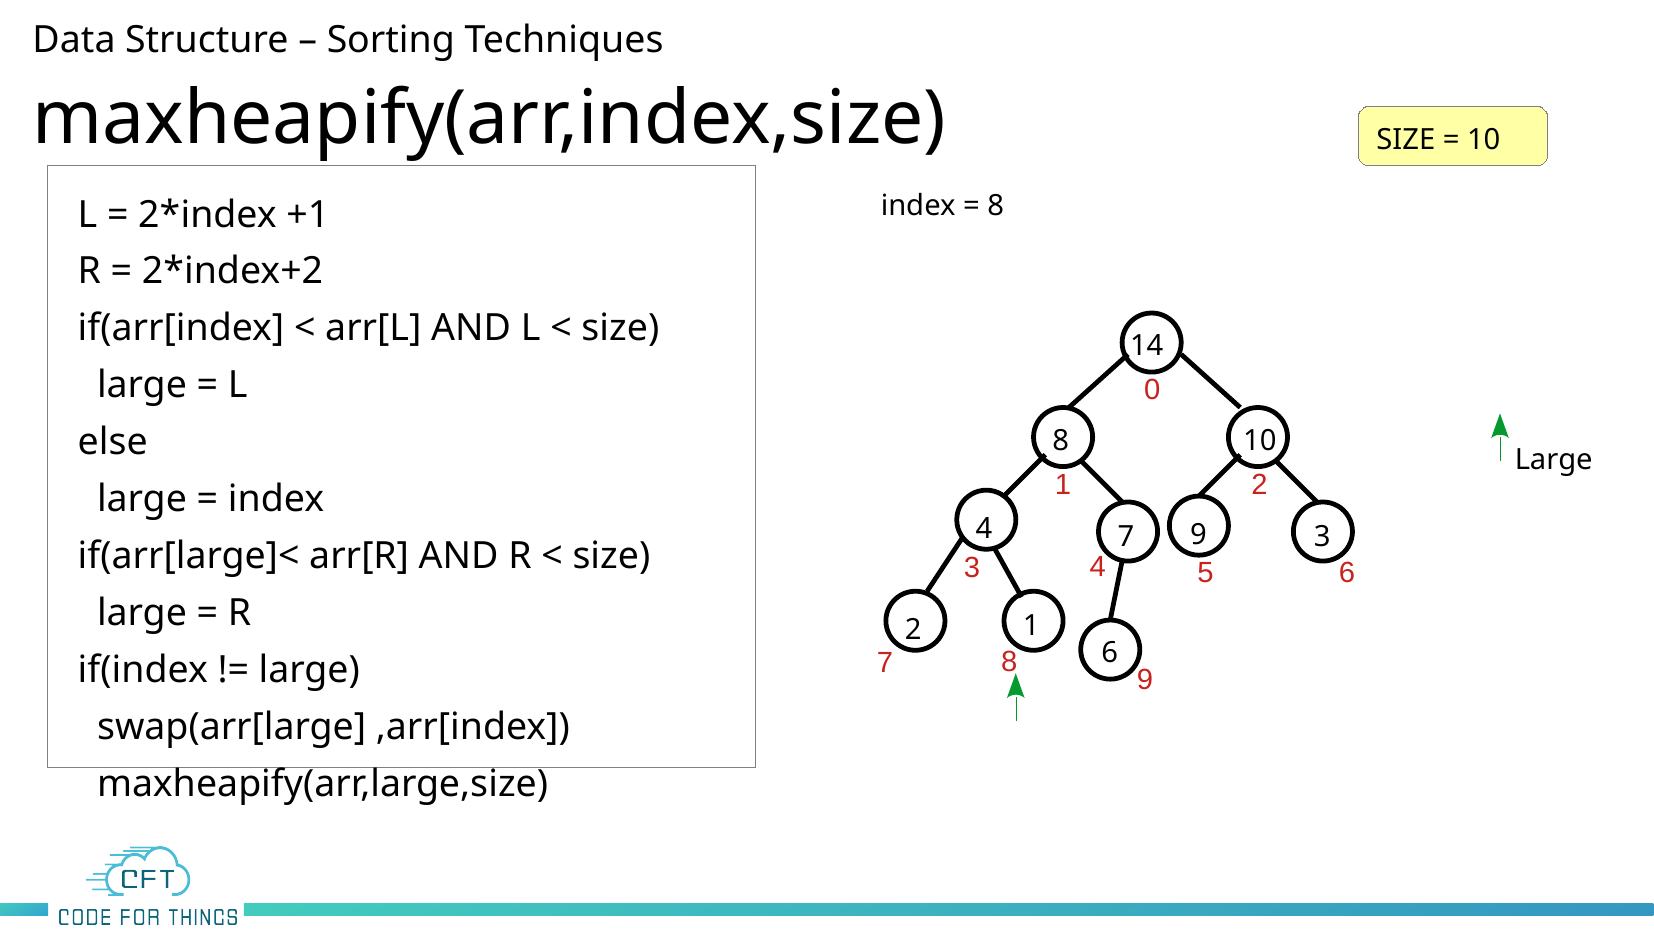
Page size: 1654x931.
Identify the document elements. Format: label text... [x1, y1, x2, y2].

text_box 10 [1228, 411, 1296, 461]
text_box index = 8 [830, 177, 1075, 227]
text_box [172, 733, 182, 737]
text_box [1121, 557, 1144, 562]
text_box [964, 490, 1009, 500]
text_box 7 [1102, 507, 1151, 557]
text_box [1049, 407, 1077, 411]
text_box 3 [1299, 507, 1348, 557]
text_box 2 [1236, 460, 1283, 509]
text_box [1080, 632, 1086, 667]
text_box [1306, 501, 1340, 507]
text_box [1111, 501, 1145, 507]
picture [59, 846, 237, 925]
title Data Structure – Sorting Techniques maxheapify(arr,index,size) [32, 12, 1184, 166]
text_box 6 [1086, 624, 1135, 674]
text_box [1033, 423, 1037, 451]
text_box [1093, 674, 1127, 680]
text_box [1095, 620, 1126, 624]
text_box [1136, 312, 1167, 317]
text_box 0 [1129, 365, 1176, 414]
text_box [1010, 502, 1016, 538]
text_box [893, 591, 938, 601]
text_box 4 [960, 500, 1010, 550]
text_box [1023, 591, 1052, 597]
text_box [1307, 557, 1324, 562]
text_box 14 [1107, 317, 1184, 367]
text_box 1 [1008, 597, 1057, 647]
text_box [1033, 647, 1048, 651]
text_box [1176, 496, 1221, 506]
text_box [1151, 512, 1158, 551]
text_box 7 [862, 638, 909, 686]
text_box [1057, 602, 1064, 639]
text_box [1135, 633, 1140, 666]
text_box [1169, 508, 1175, 543]
text_box Large [1464, 431, 1622, 481]
text_box [1293, 514, 1299, 549]
text_box [1348, 515, 1353, 548]
text_box [939, 602, 946, 639]
text_box [956, 506, 960, 534]
text_box [47, 166, 756, 768]
text_box [489, 733, 499, 737]
text_box 3 [949, 543, 996, 592]
text_box [1358, 106, 1548, 166]
text_box [1244, 407, 1272, 411]
text_box 4 [1074, 542, 1121, 591]
text_box [1003, 605, 1008, 636]
text_box [1224, 510, 1229, 542]
text_box 8 [1037, 411, 1105, 461]
text_box [315, 733, 325, 737]
text_box 5 [1182, 548, 1229, 597]
text_box SIZE = 10 [1361, 110, 1542, 160]
text_box 3 [949, 543, 955, 552]
text_box 9 [1175, 506, 1224, 556]
text_box [1098, 517, 1102, 542]
text_box 1 [1039, 460, 1086, 509]
text_box [885, 605, 890, 636]
text_box 9 [1122, 655, 1168, 704]
text_box 8 [986, 638, 1033, 686]
text_box 6 [1324, 548, 1371, 597]
text_box L = 2*index +1 R = 2*index+2 if(arr[index] < arr[L] AND L < size) large = L else large = index if(arr[large]< arr[R] AND R < size) large = R if(index != large) swap(arr[large] ,arr[index]) maxheapify(arr,large,size) [53, 179, 756, 733]
text_box 2 [890, 601, 939, 651]
